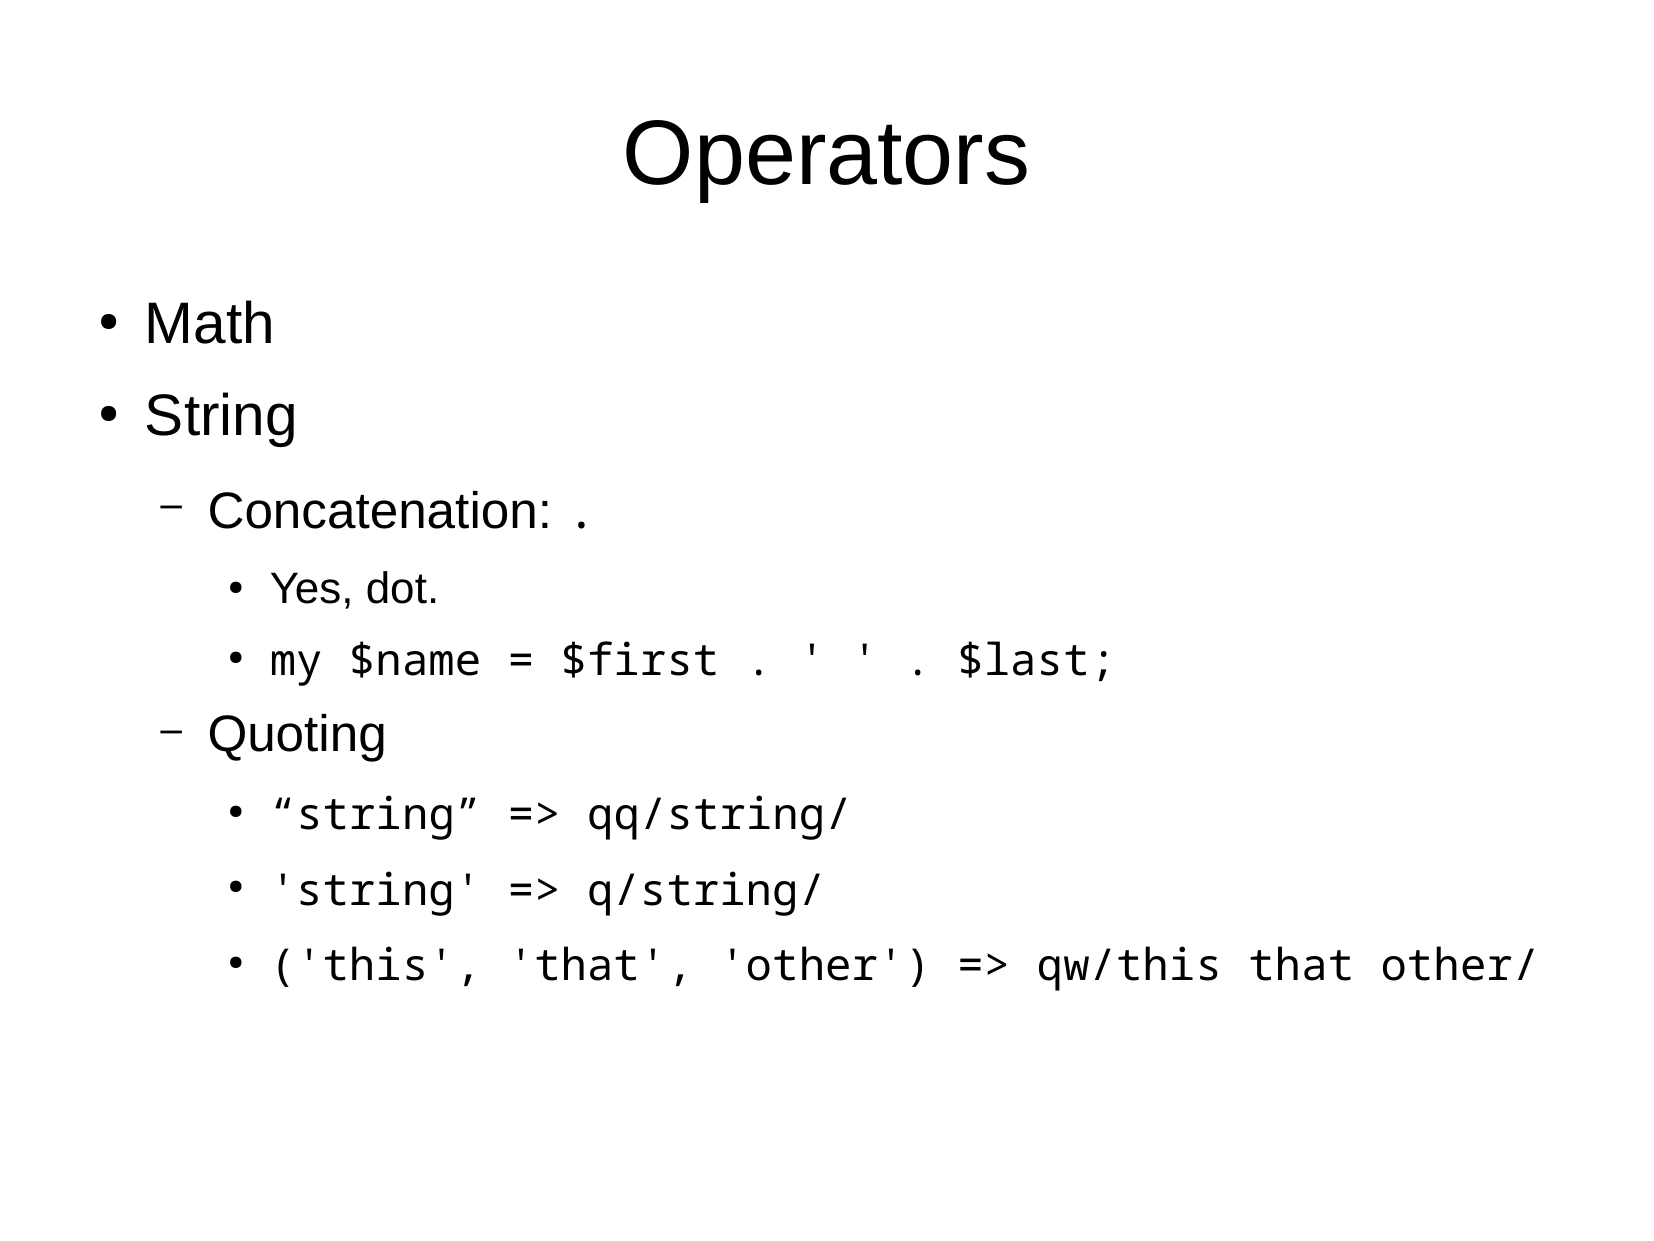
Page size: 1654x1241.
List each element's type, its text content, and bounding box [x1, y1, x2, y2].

list Math String Concatenation: . Yes, dot. my $name = $first . ' ' . $last; Quoting “string” => qq/string/ 'string' => q/string/ ('this', 'that', 'other') => qw/this that other/ [82, 290, 1571, 1010]
title Operators [82, 49, 1571, 257]
